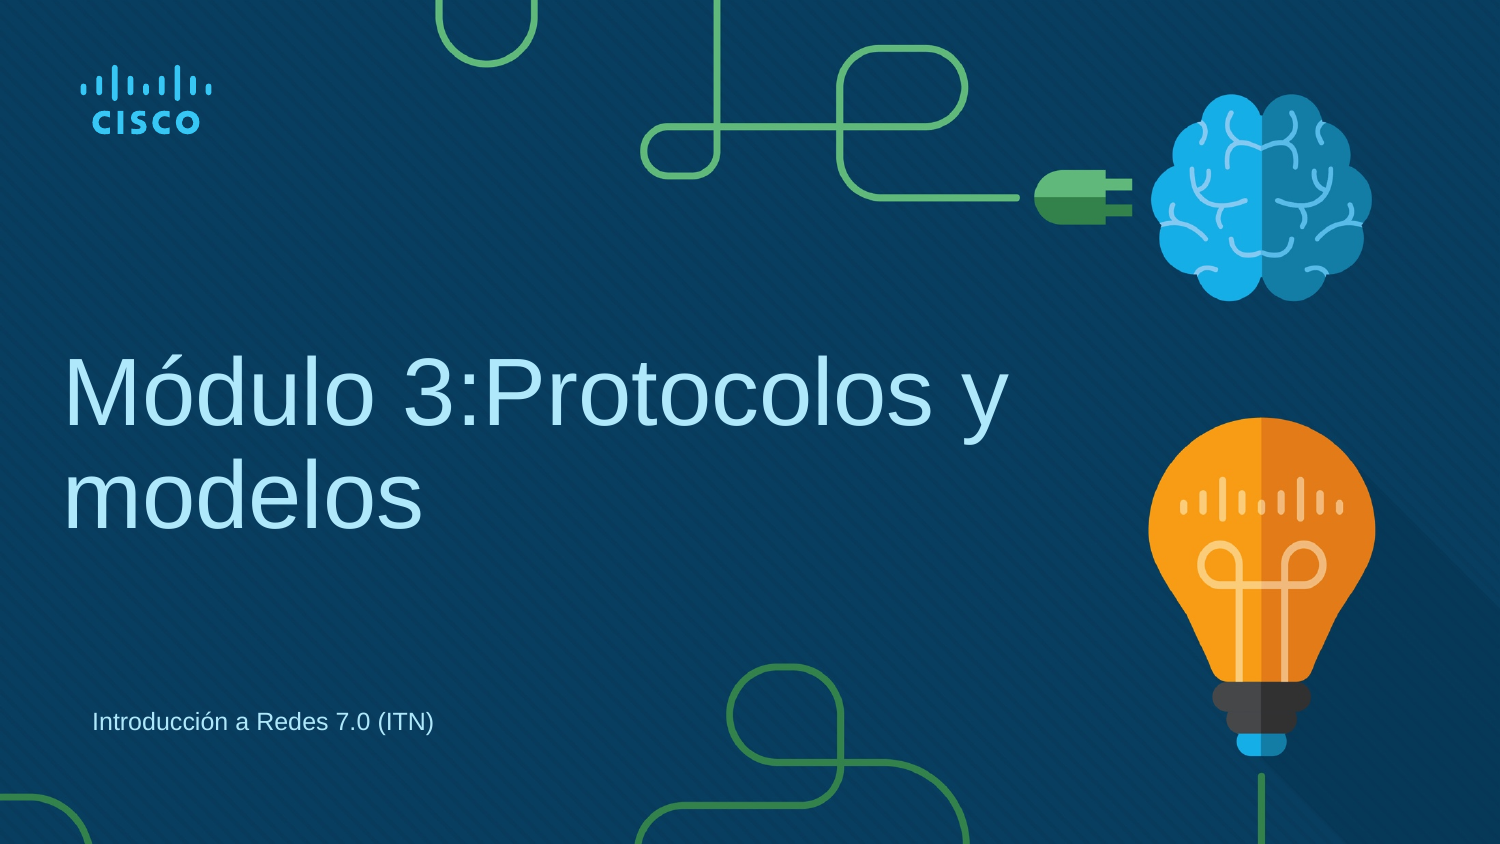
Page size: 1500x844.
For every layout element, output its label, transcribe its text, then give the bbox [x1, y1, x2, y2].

title Módulo 3:Protocolos y modelos [47, 348, 1235, 558]
picture [0, 0, 1500, 844]
subtitle Introducción a Redes 7.0 (ITN) [77, 624, 466, 773]
